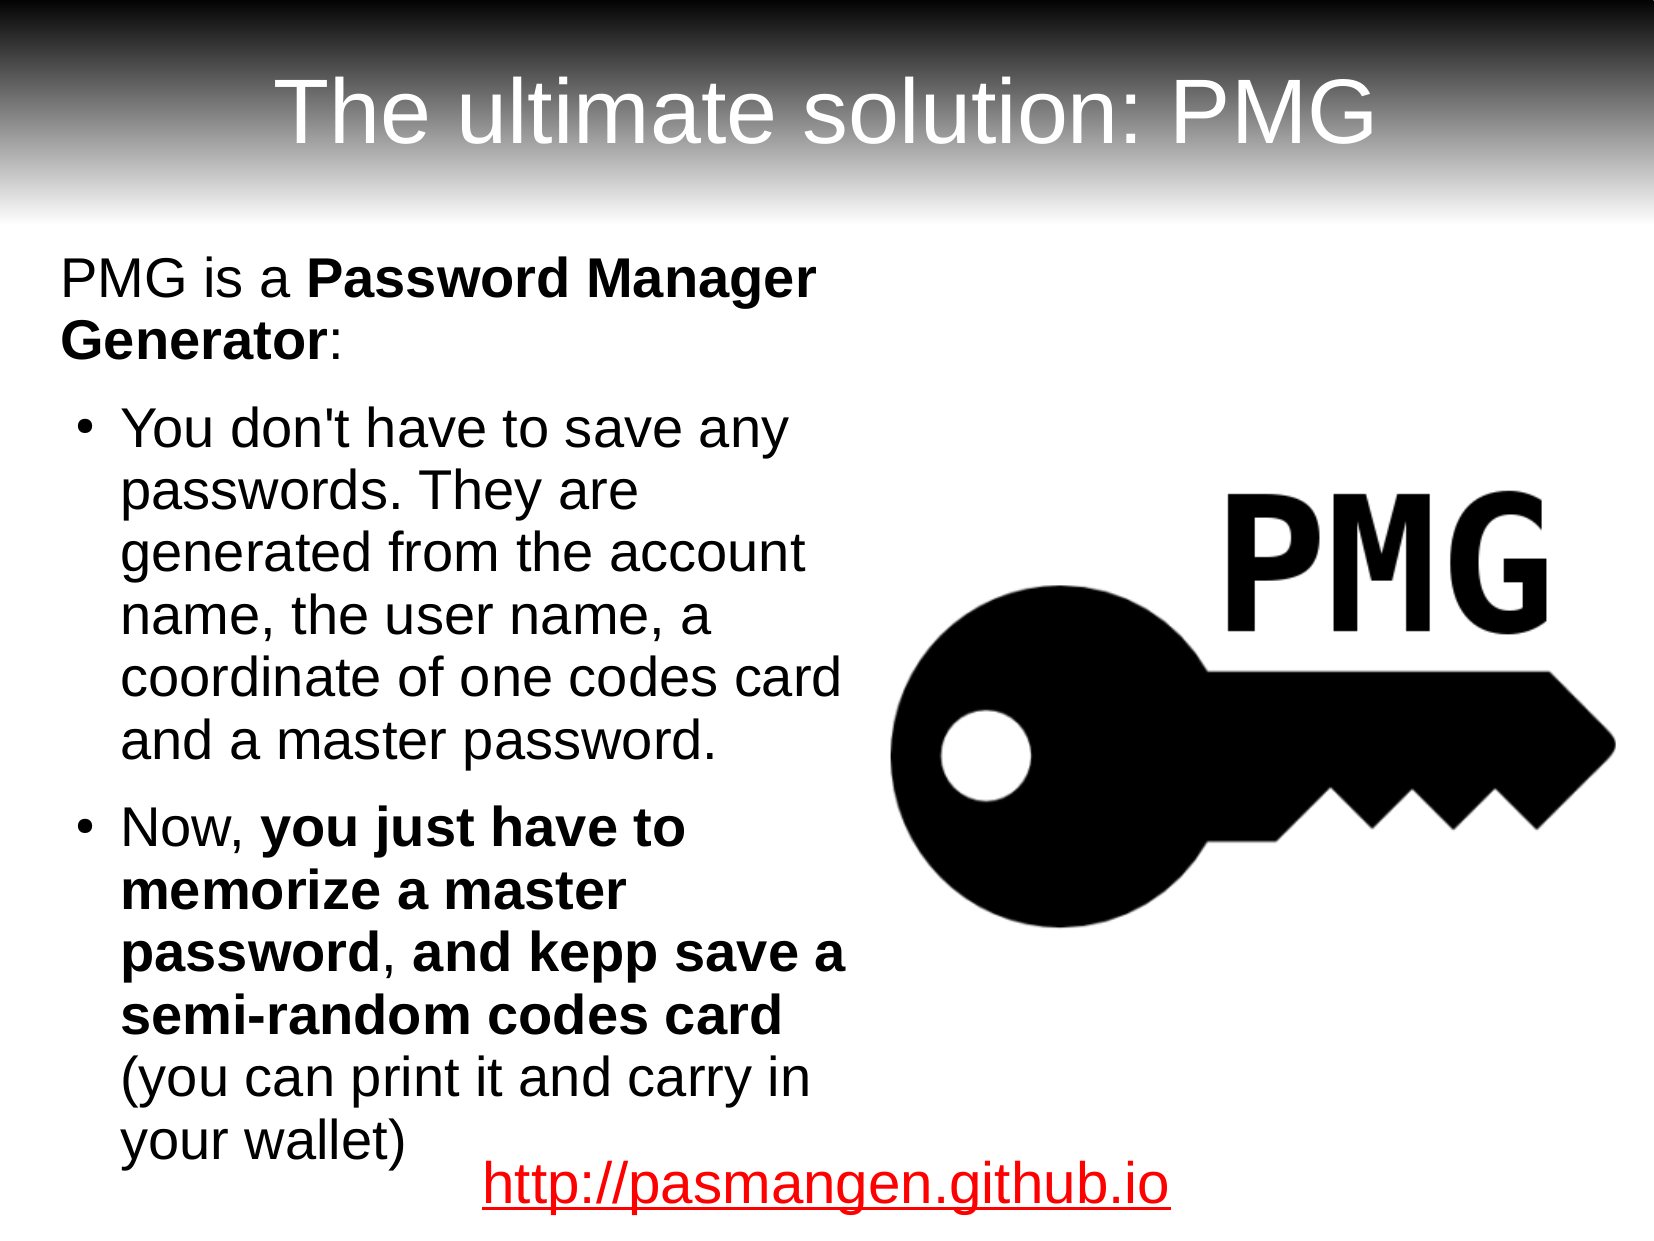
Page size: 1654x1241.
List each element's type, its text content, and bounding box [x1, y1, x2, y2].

text_box http://pasmangen.github.io [0, 1143, 1654, 1241]
picture [850, 354, 1654, 1143]
title The ultimate solution: PMG [0, 0, 1654, 225]
list PMG is a Password Manager Generator: You don't have to save any passwords. They are generated from the account name, the user name, a coordinate of one codes card and a master password. Now, you just have to memorize a master password, and kepp save a semi-random codes card (you can print it and carry in your wallet) [60, 212, 849, 1143]
